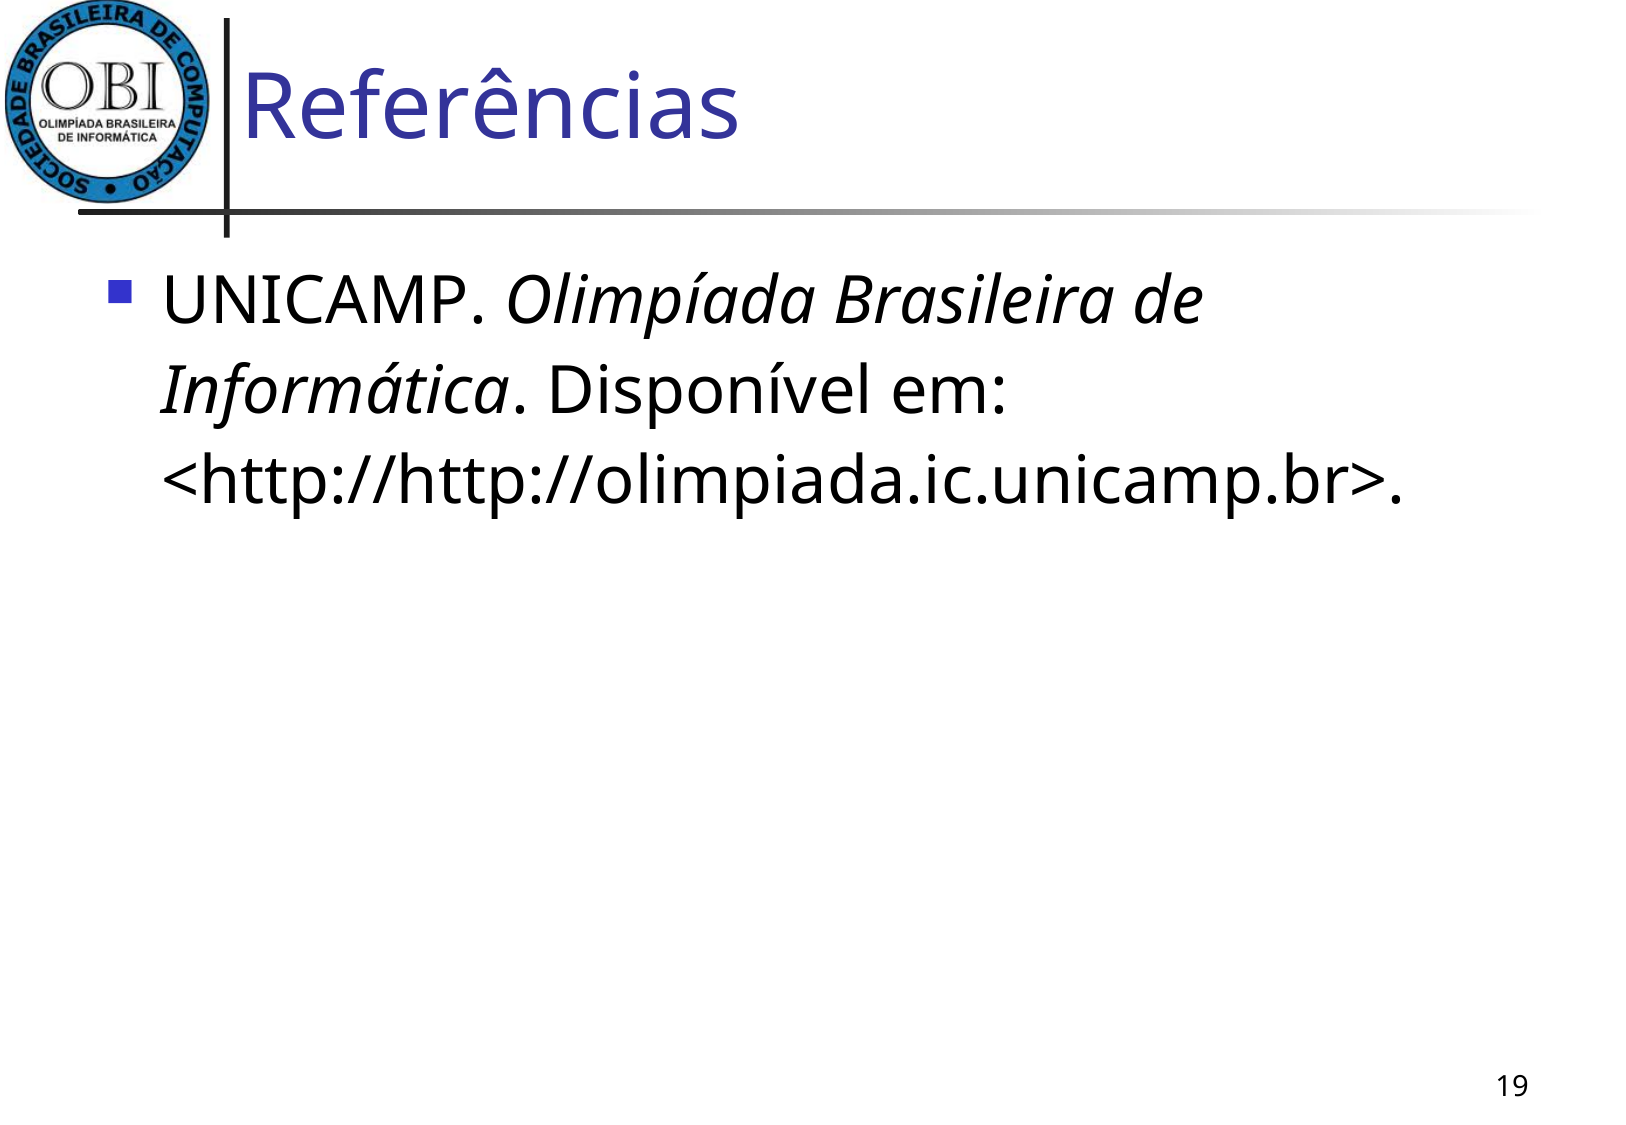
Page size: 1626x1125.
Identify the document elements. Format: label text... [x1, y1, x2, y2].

title Referências [240, 0, 1538, 208]
list UNICAMP. Olimpíada Brasileira de Informática. Disponível em: <http://http://olimpiada.ic.unicamp.br>. [105, 252, 1538, 1034]
picture [4, 0, 211, 204]
